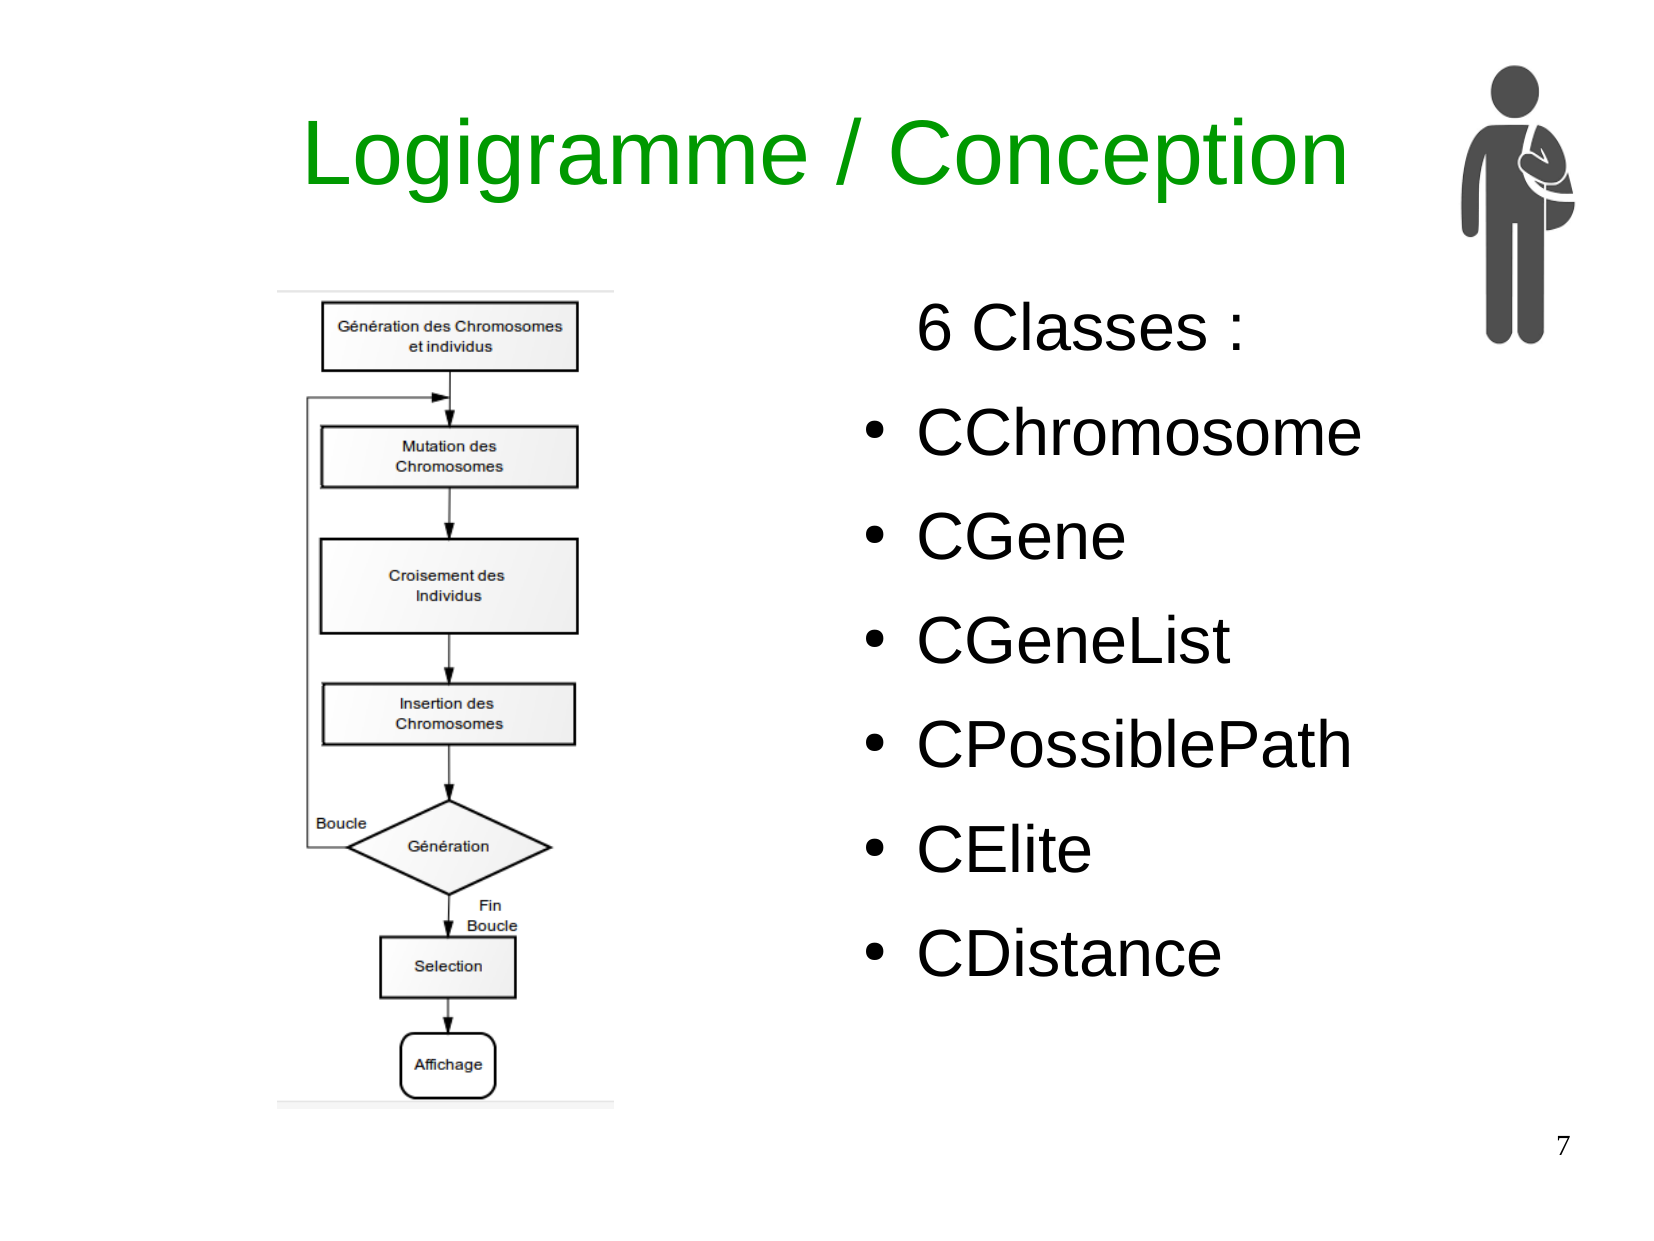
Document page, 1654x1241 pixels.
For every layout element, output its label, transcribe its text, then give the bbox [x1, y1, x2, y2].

picture [277, 290, 614, 1109]
title Logigramme / Conception [82, 49, 1417, 257]
list 6 Classes : CChromosome CGene CGeneList CPossiblePath CElite CDistance [845, 290, 1572, 1109]
picture [1417, 49, 1619, 361]
